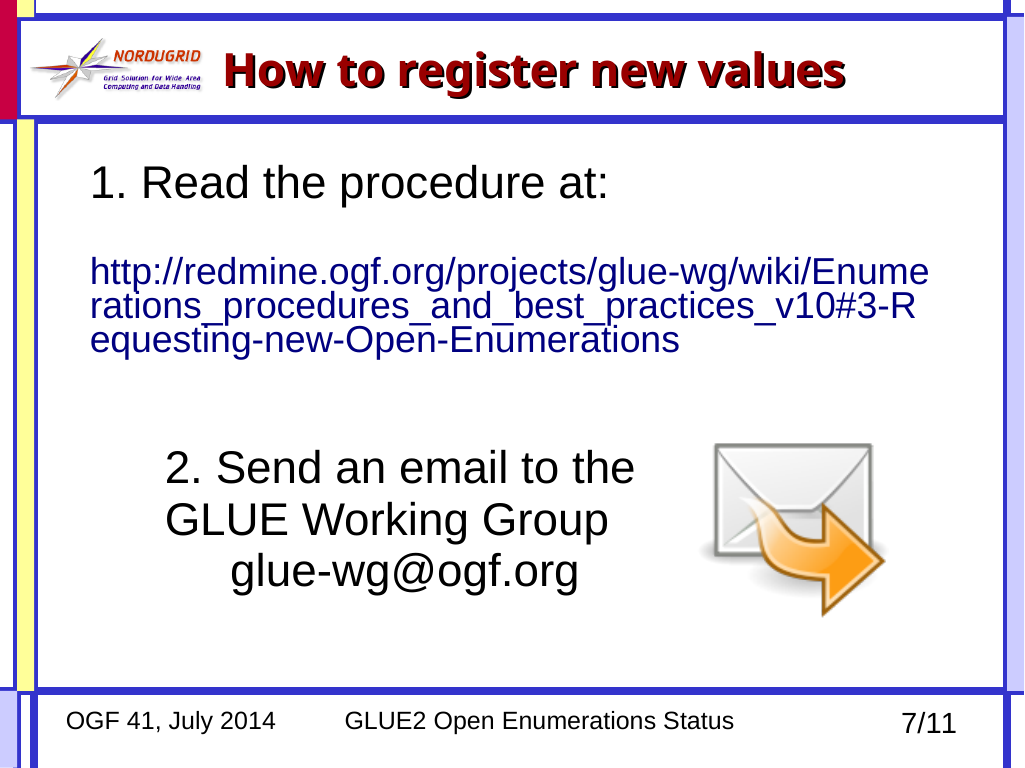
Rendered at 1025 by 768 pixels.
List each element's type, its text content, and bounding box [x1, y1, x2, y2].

picture [27, 34, 205, 101]
picture [690, 419, 889, 619]
text_box 1. Read the procedure at: http://redmine.ogf.org/projects/glue-wg/wiki/Enumerations_procedures_and_best_practices_v10#3-Requesting-new-Open-Enumerations [75, 150, 946, 301]
title How to register new values [221, 11, 975, 125]
text_box 2. Send an email to the GLUE Working Group glue-wg@ogf.org [150, 435, 661, 604]
